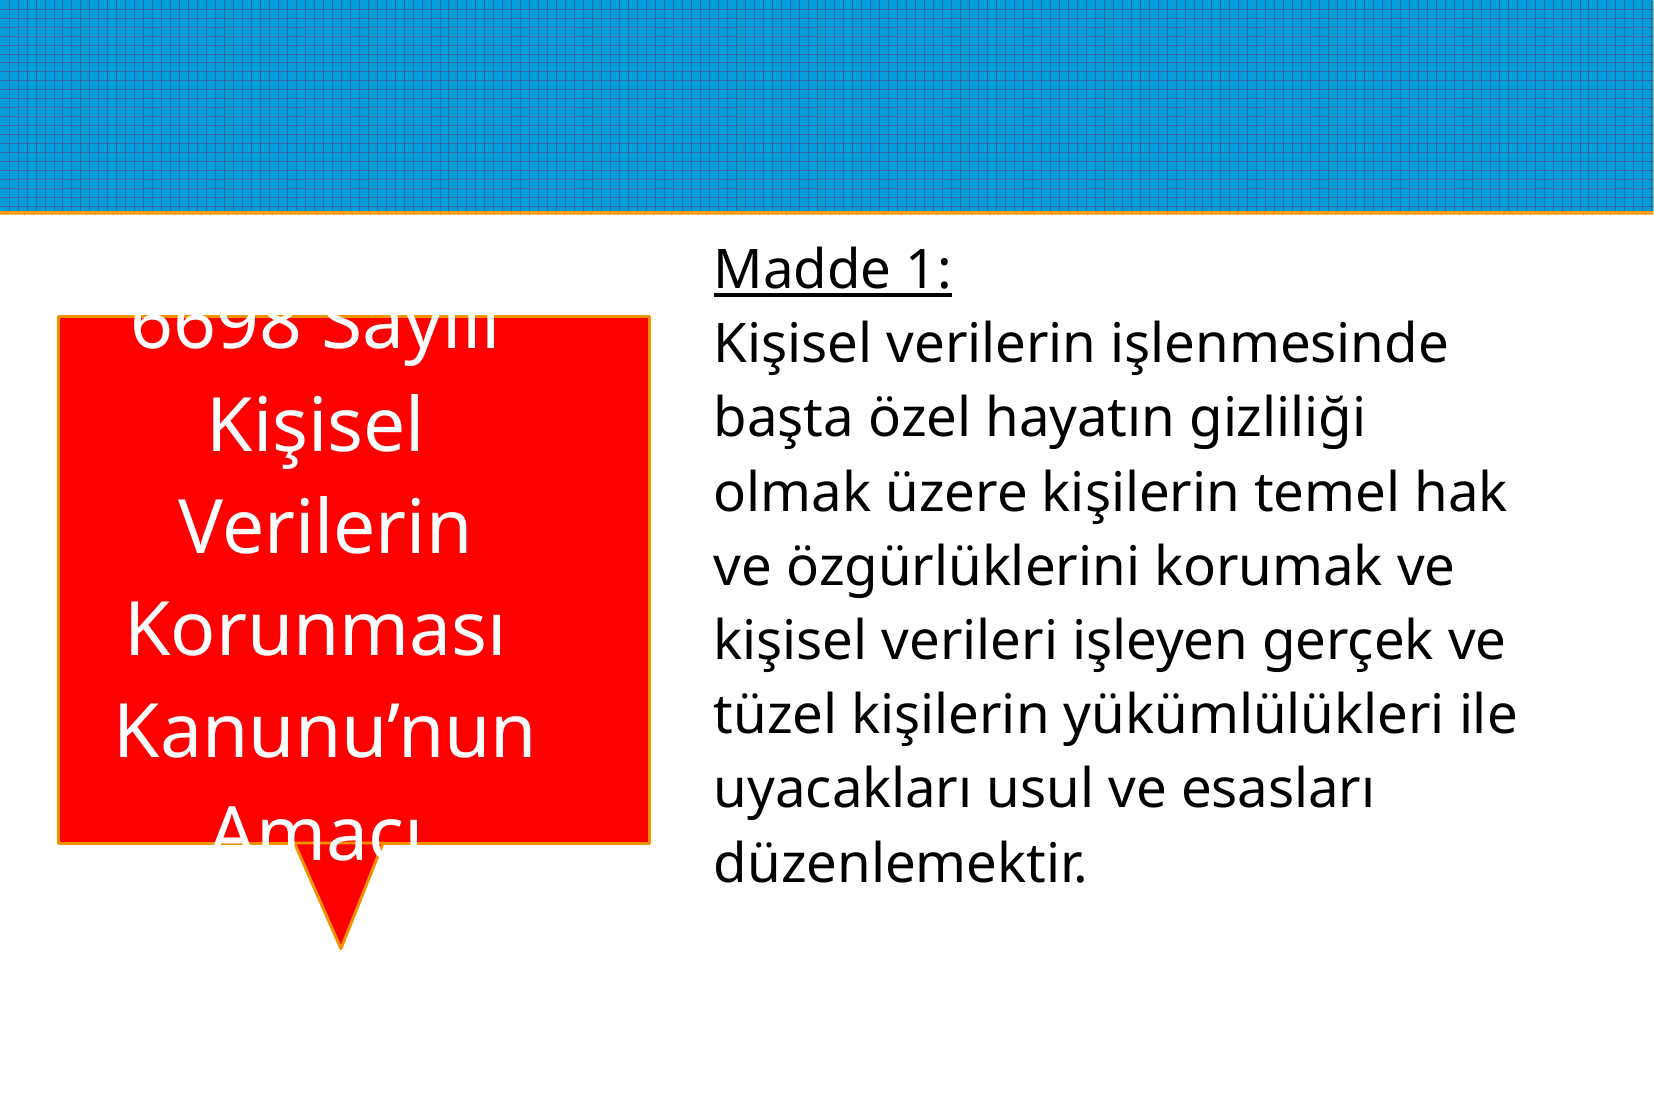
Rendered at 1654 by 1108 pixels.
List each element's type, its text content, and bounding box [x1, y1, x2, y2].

text_box Madde 1: Kişisel verilerin işlenmesinde başta özel hayatın gizliliği olmak üzere kişilerin temel hak ve özgürlüklerini korumak ve kişisel verileri işleyen gerçek ve tüzel kişilerin yükümlülükleri ile uyacakları usul ve esasları düzenlemektir. [707, 211, 1535, 843]
text_box [58, 316, 88, 844]
text_box 6698 Sayılı Kişisel Verilerin Korunması Kanunu’nun Amacı [88, 131, 650, 1108]
